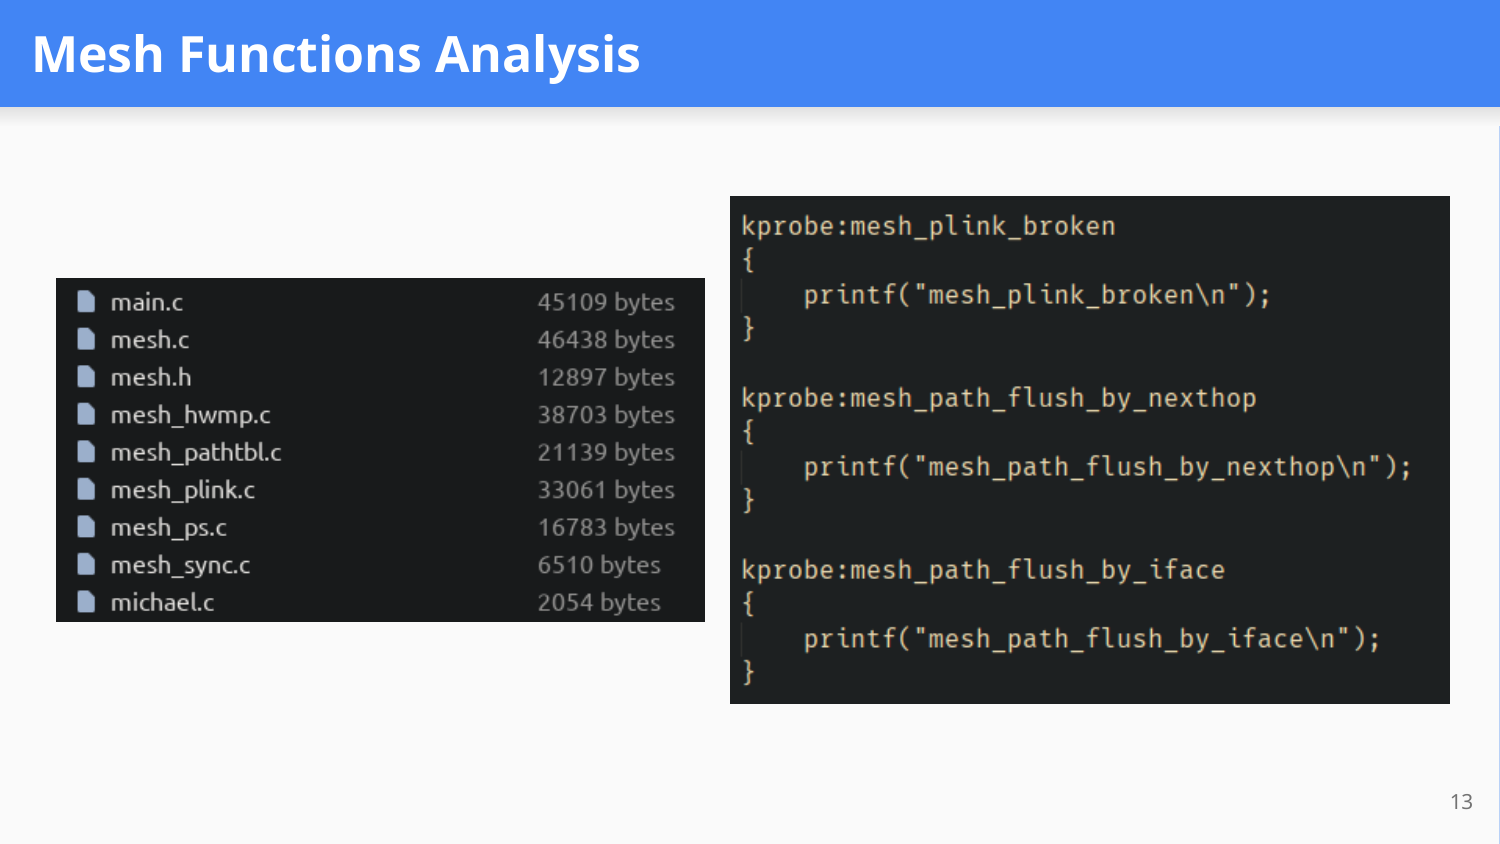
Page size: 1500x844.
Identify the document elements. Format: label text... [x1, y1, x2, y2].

title Mesh Functions Analysis [16, 2, 1464, 102]
slide_number 29 [1398, 770, 1489, 835]
picture [56, 278, 705, 622]
picture [730, 196, 1450, 704]
